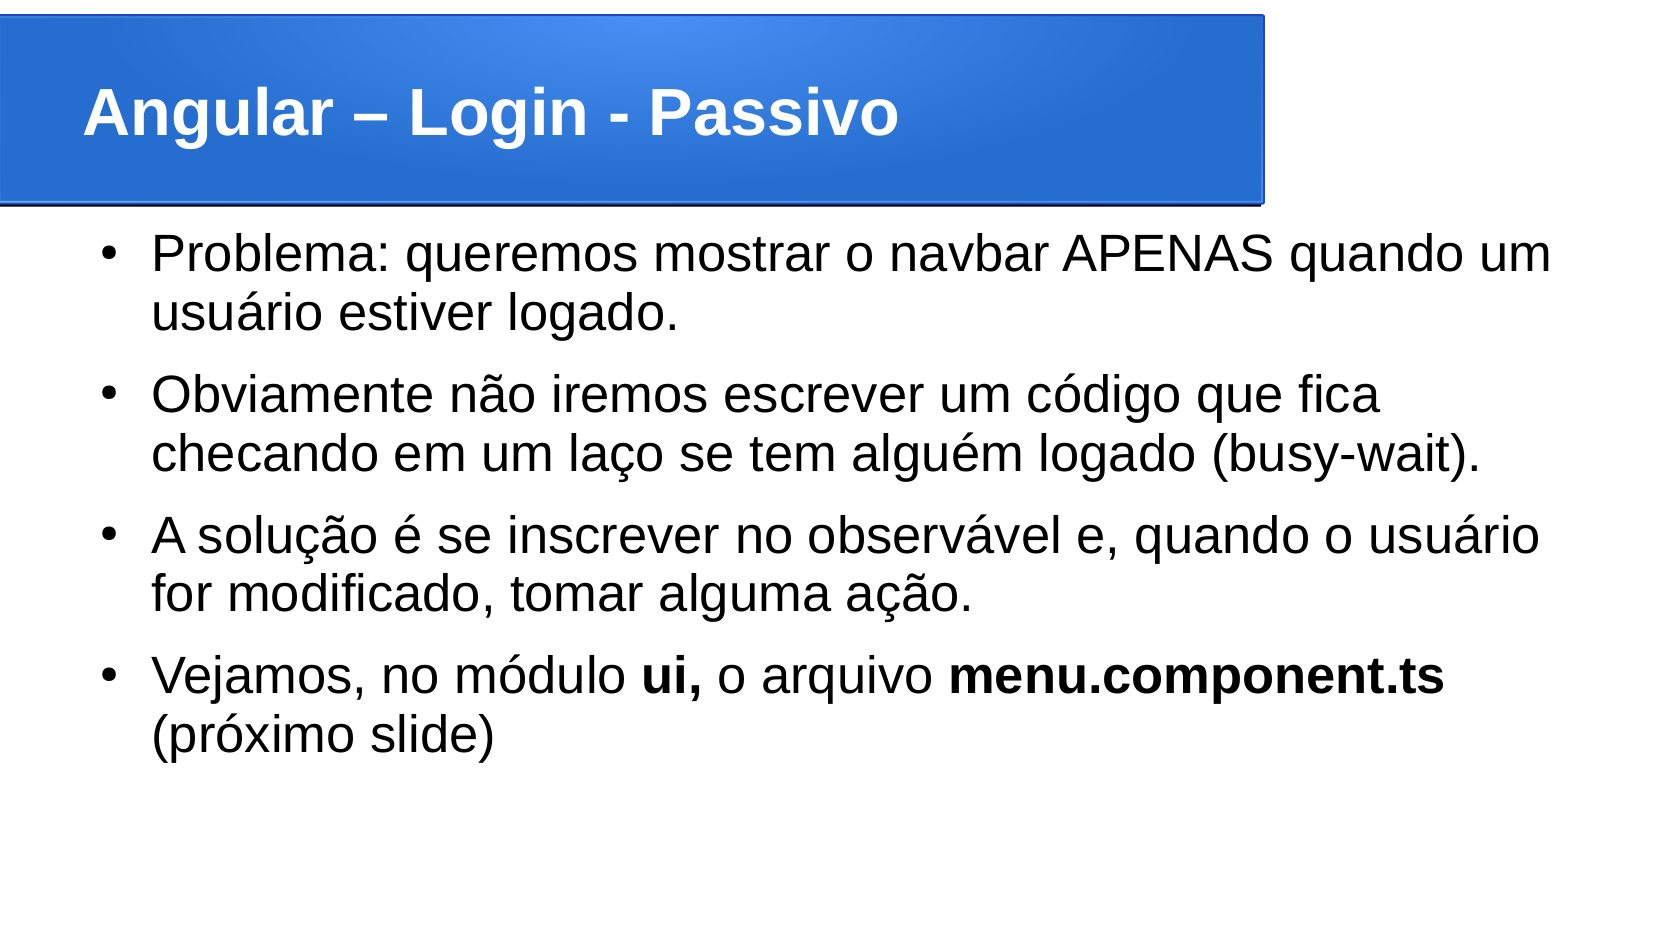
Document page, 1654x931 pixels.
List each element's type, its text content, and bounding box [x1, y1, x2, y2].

title Angular – Login - Passivo [82, 35, 1235, 189]
list Problema: queremos mostrar o navbar APENAS quando um usuário estiver logado. Obviamente não iremos escrever um código que fica checando em um laço se tem alguém logado (busy-wait). A solução é se inscrever no observável e, quando o usuário for modificado, tomar alguma ação. Vejamos, no módulo ui, o arquivo menu.component.ts (próximo slide) [82, 224, 1571, 764]
